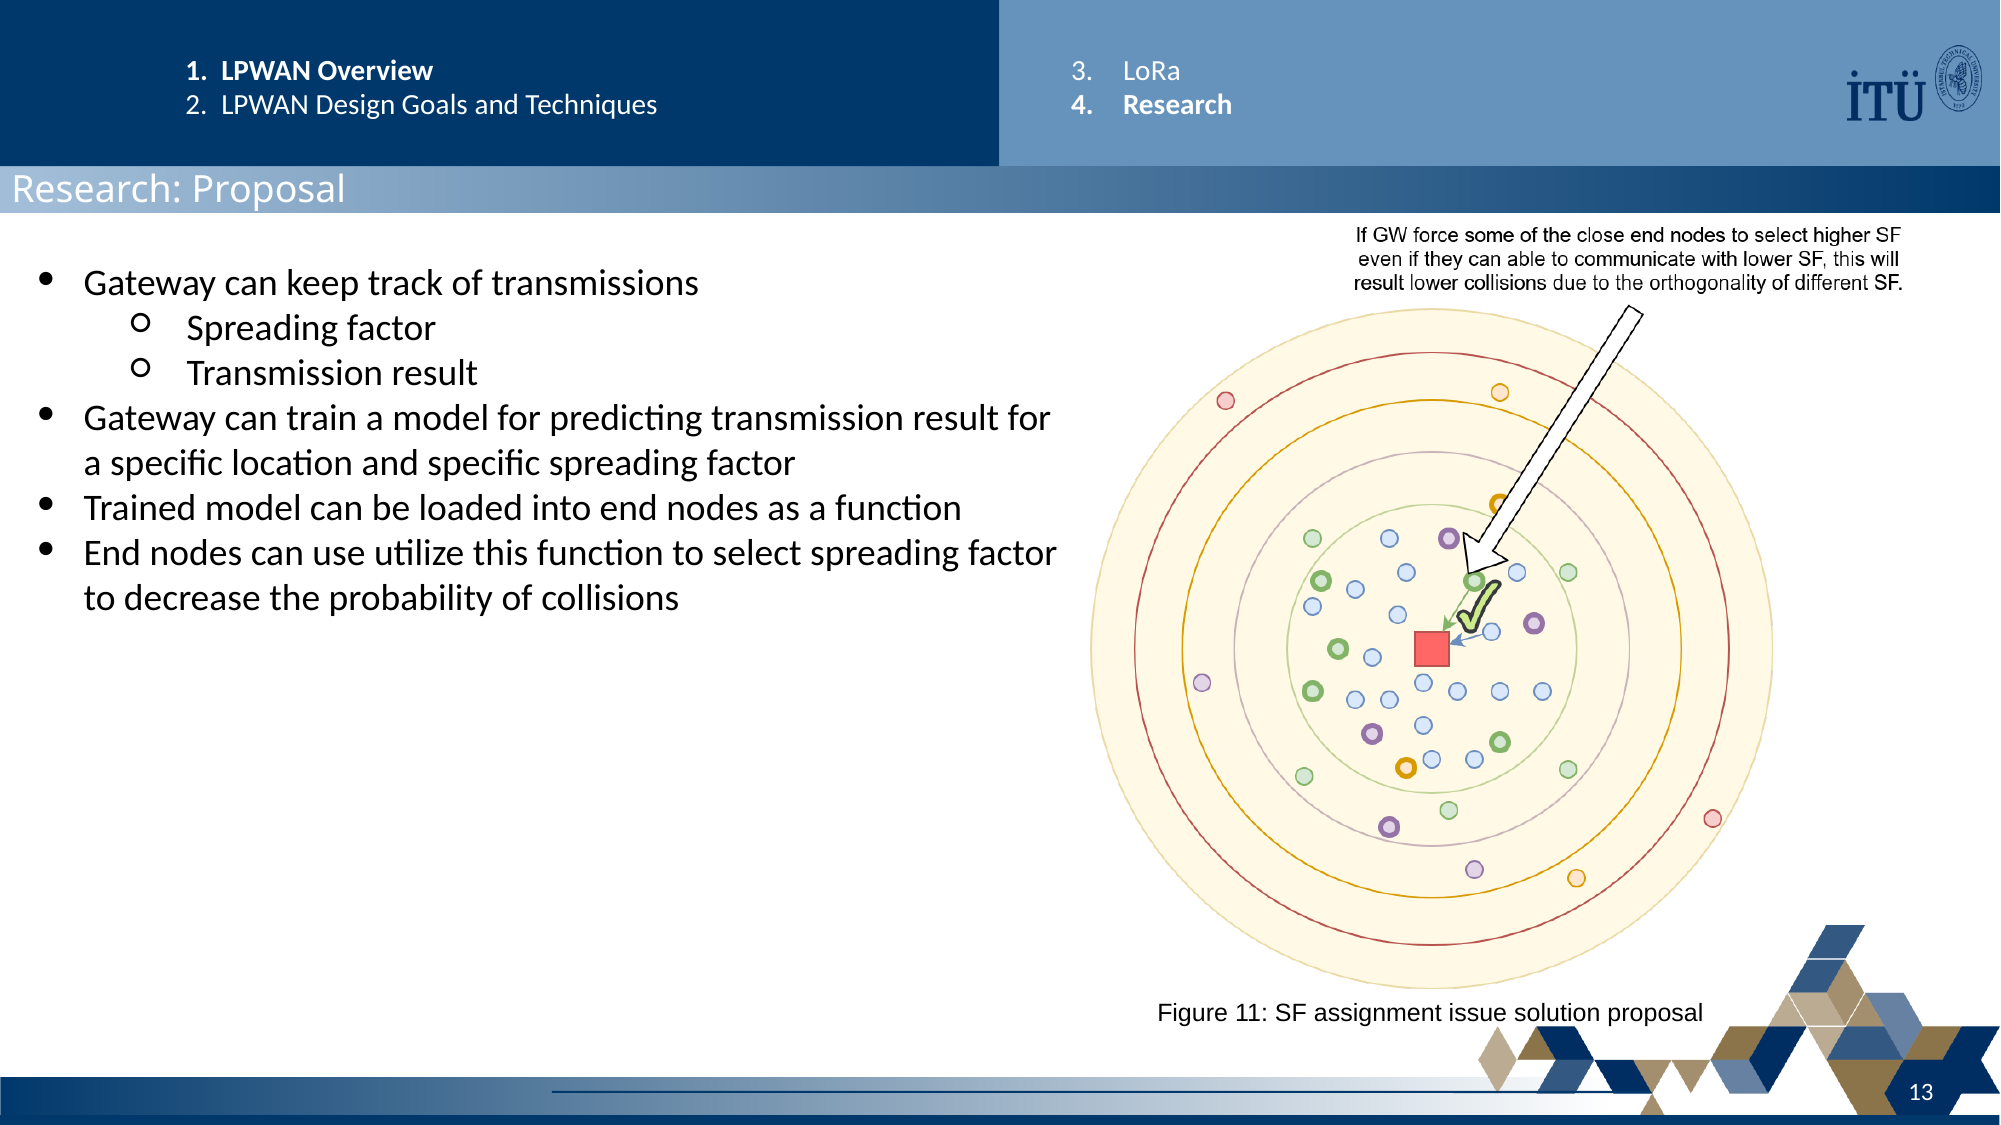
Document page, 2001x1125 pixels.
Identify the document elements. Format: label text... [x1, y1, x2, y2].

text_box LPWAN Overview LPWAN Design Goals and Techniques [74, 43, 901, 151]
list Research: Proposal [11, 162, 1992, 212]
text_box Figure 11: SF assignment issue solution proposal [1142, 989, 1750, 1066]
picture [1090, 223, 2000, 1115]
slide_number 1 [1880, 1059, 1962, 1122]
text_box Gateway can keep track of transmissions Spreading factor Transmission result Gateway can train a model for predicting transmission result for a specific location and specific spreading factor Trained model can be loaded into end nodes as a function End nodes can use utilize this function to select spreading factor to decrease the probability of collisions [21, 250, 1089, 1023]
picture [1859, 45, 1982, 121]
text_box LoRa Research [1033, 43, 1859, 151]
